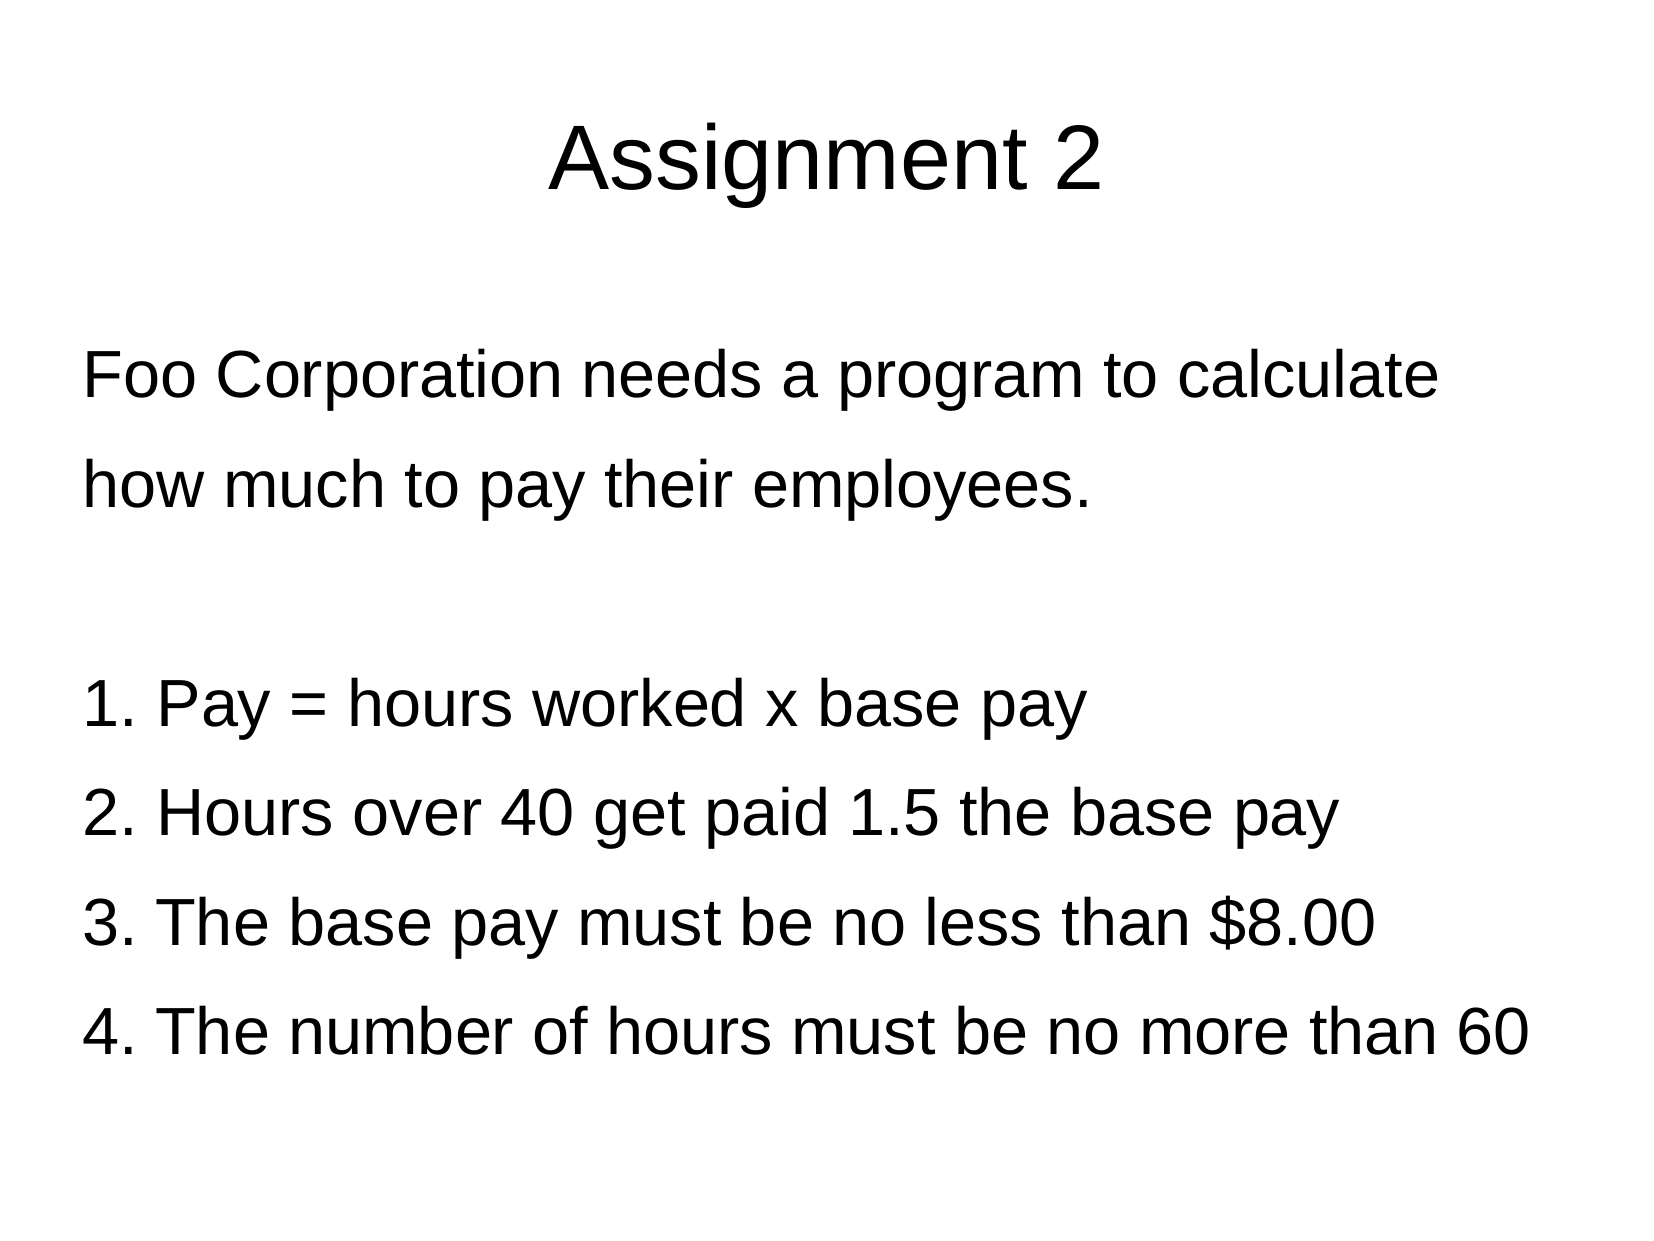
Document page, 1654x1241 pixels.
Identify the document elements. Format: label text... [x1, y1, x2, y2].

subtitle Foo Corporation needs a program to calculate how much to pay their employees. 1. Pay = hours worked x base pay 2. Hours over 40 get paid 1.5 the base pay 3. The base pay must be no less than $8.00 4. The number of hours must be no more than 60 [82, 297, 1571, 1102]
title Assignment 2 [82, 56, 1571, 250]
